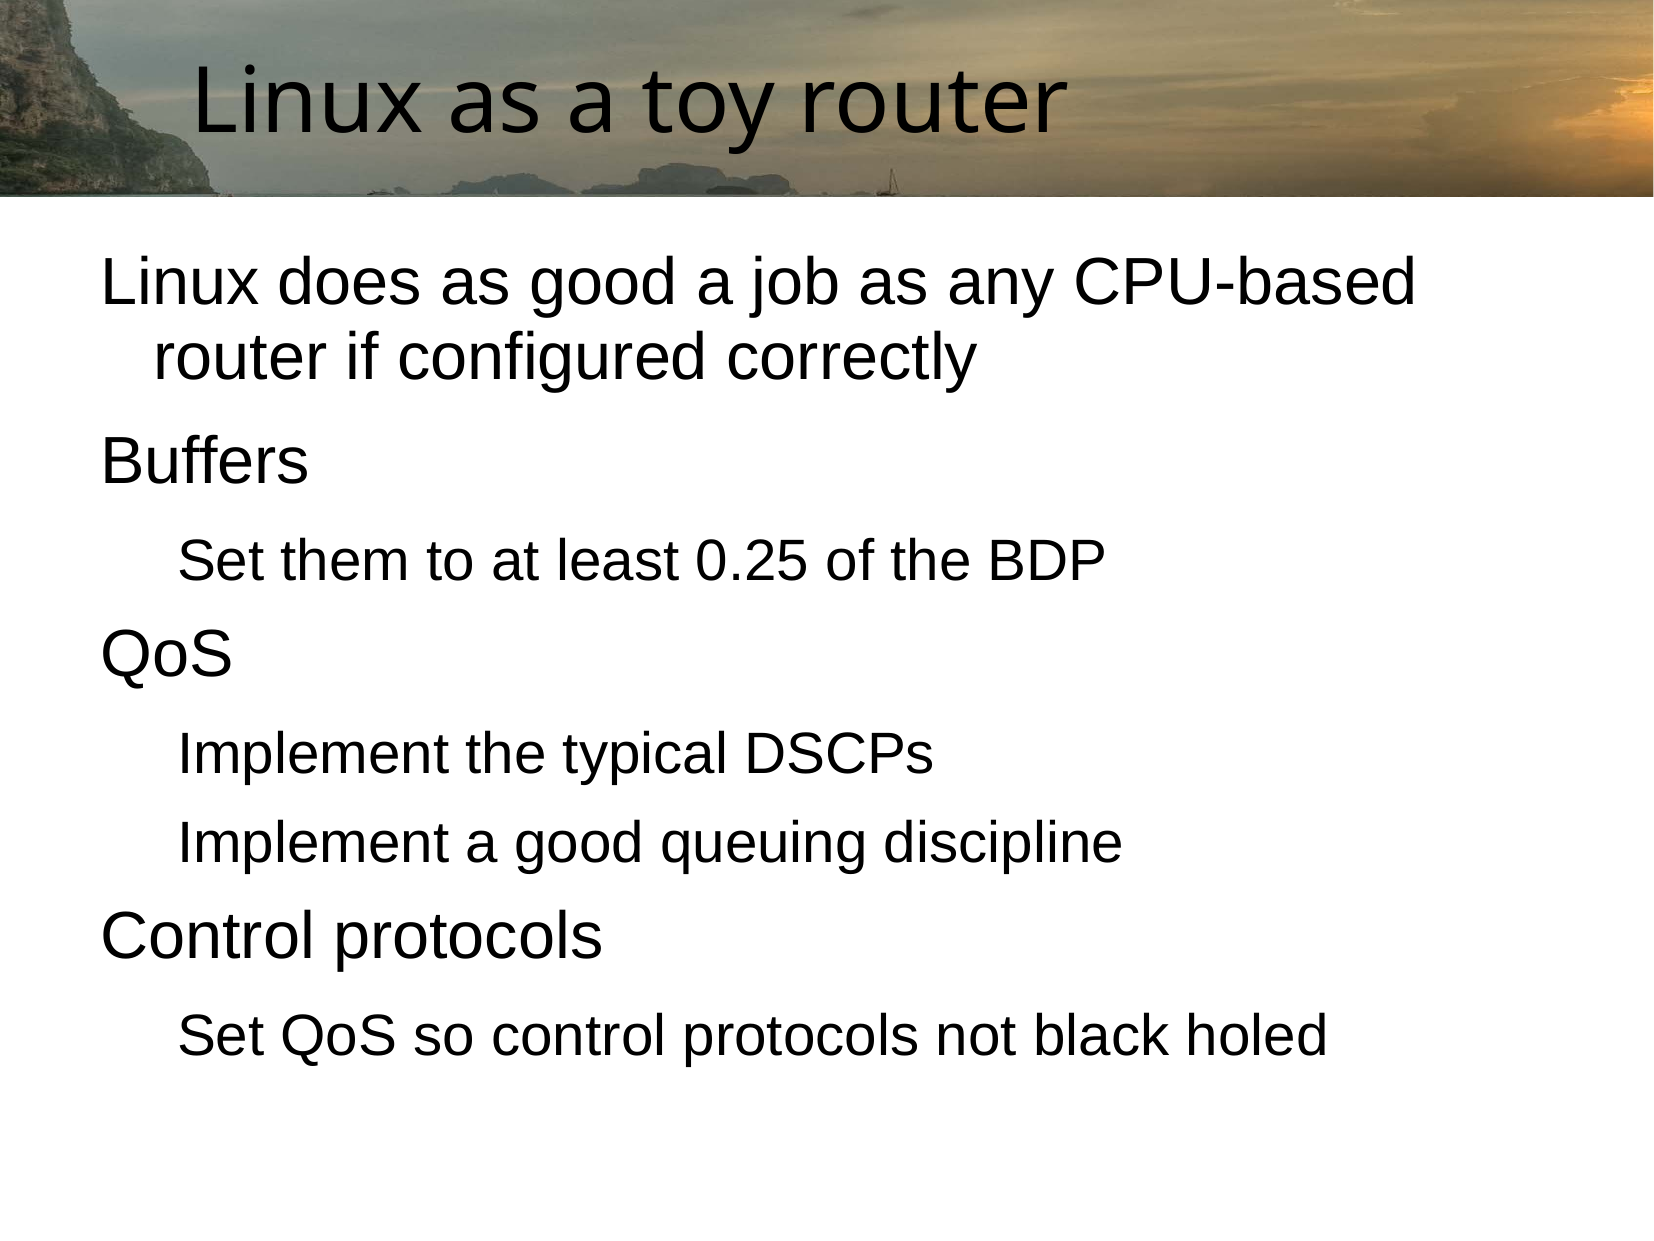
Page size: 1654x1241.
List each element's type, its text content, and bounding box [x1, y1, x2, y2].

title Linux as a toy router [190, 0, 1571, 194]
list Linux does as good a job as any CPU-based router if configured correctly Buffers Set them to at least 0.25 of the BDP QoS Implement the typical DSCPs Implement a good queuing discipline Control protocols Set QoS so control protocols not black holed [82, 244, 1571, 1225]
picture [0, 0, 1654, 197]
